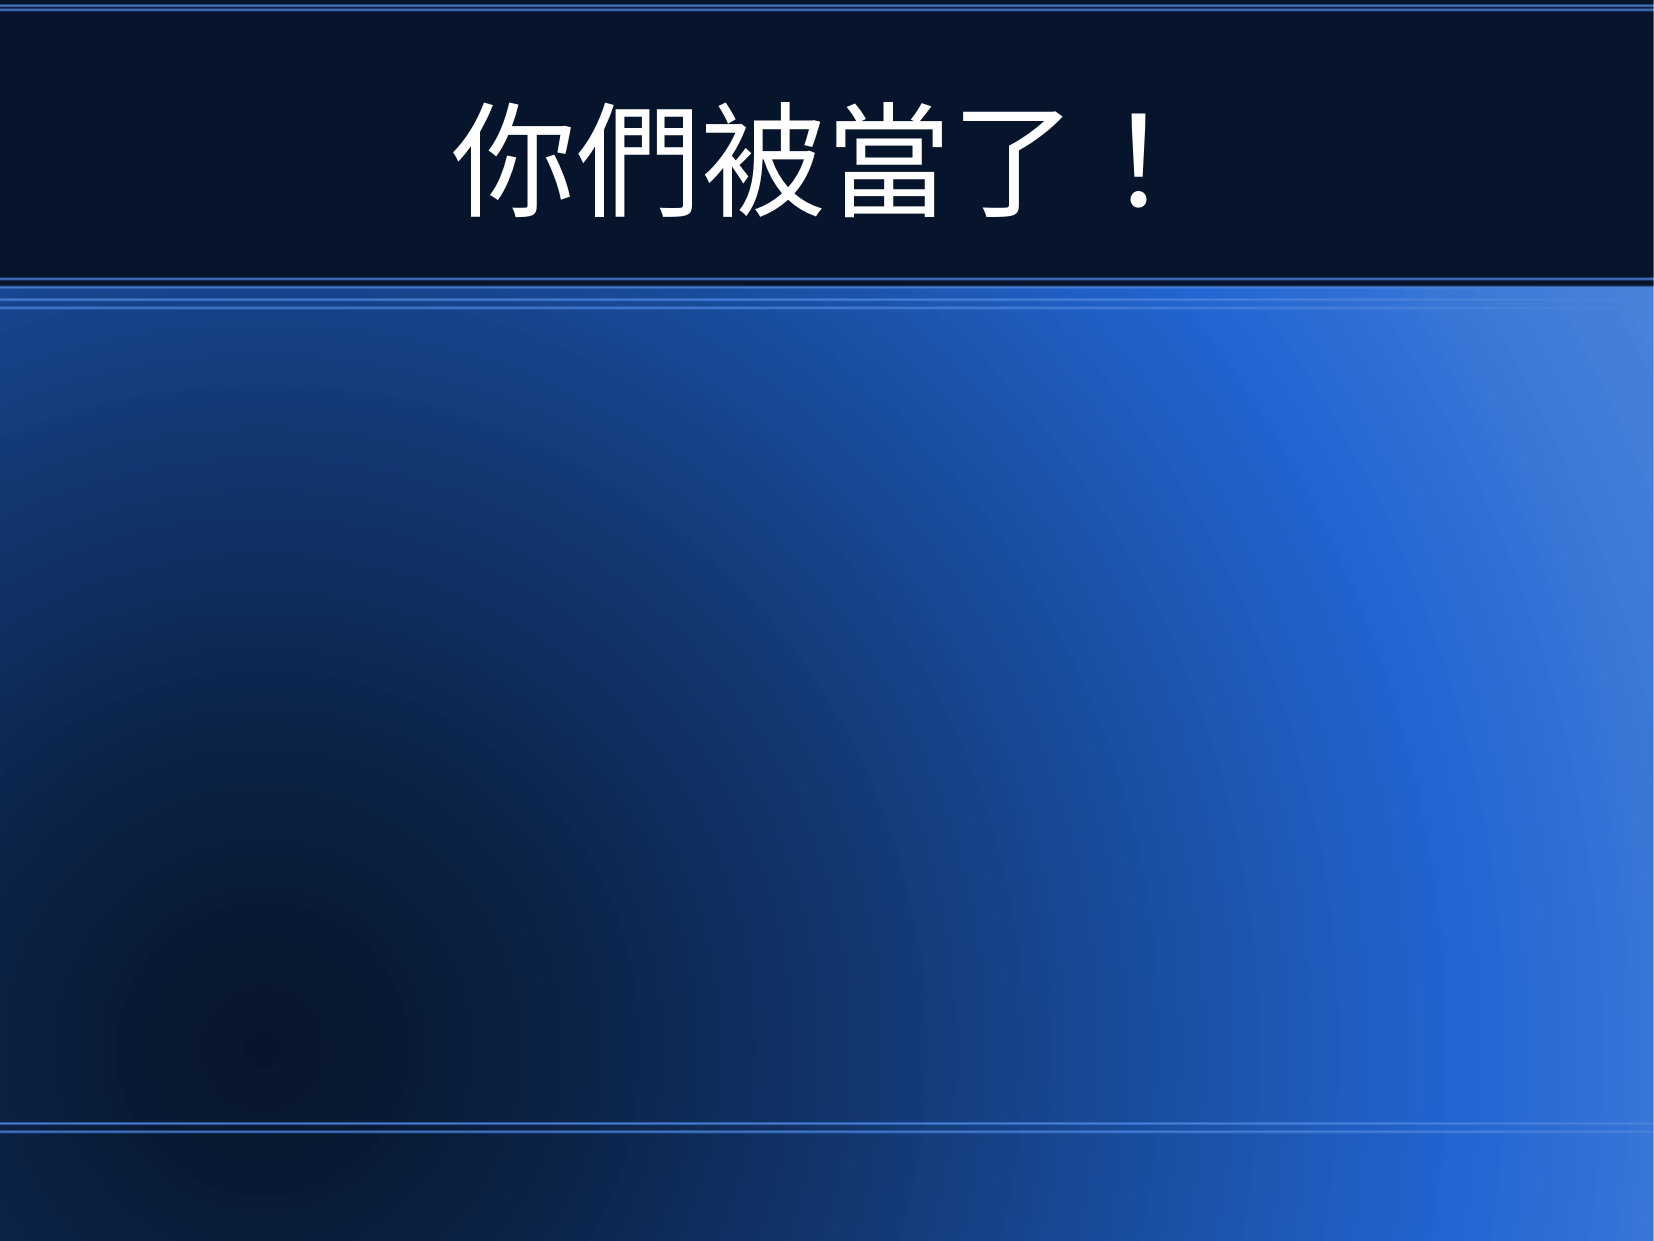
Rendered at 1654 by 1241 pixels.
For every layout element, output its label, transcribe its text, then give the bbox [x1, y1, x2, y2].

title 你們被當了！ [82, 49, 1571, 257]
picture [0, 0, 1654, 1241]
